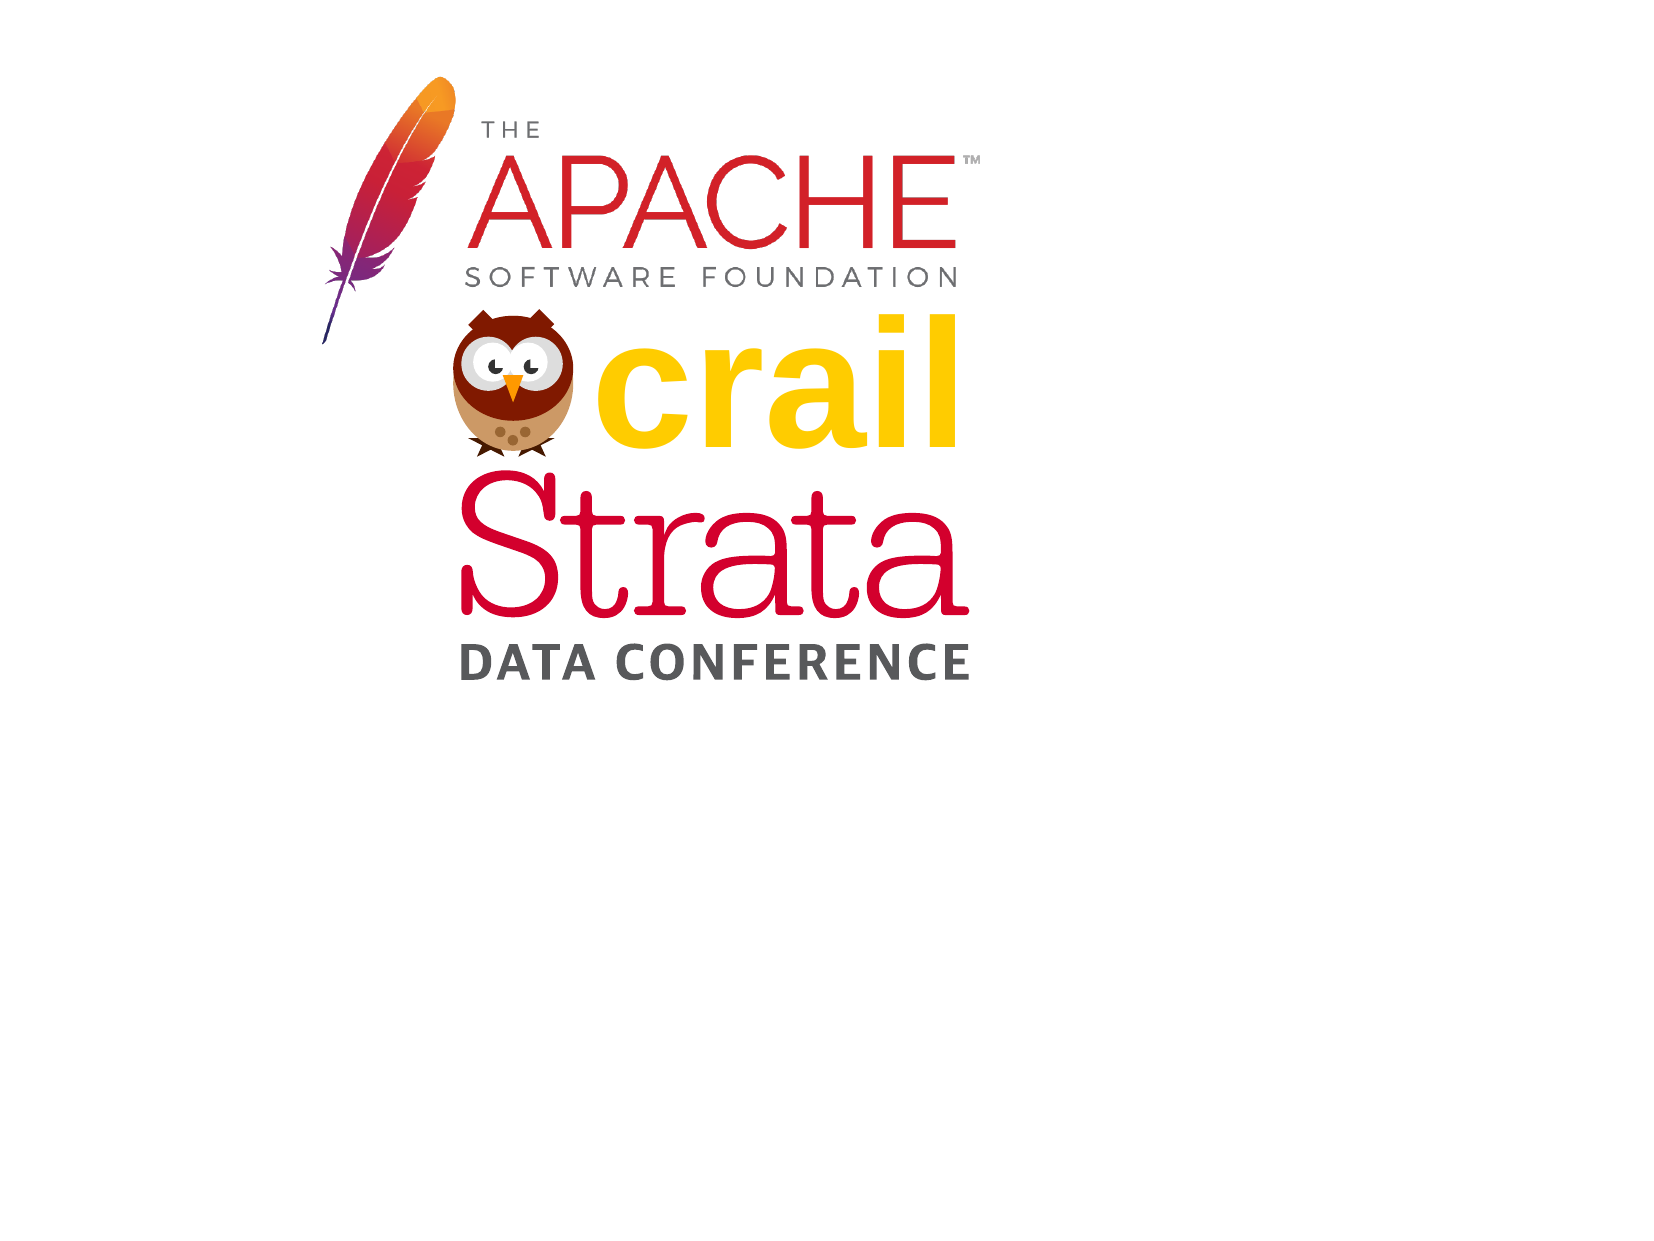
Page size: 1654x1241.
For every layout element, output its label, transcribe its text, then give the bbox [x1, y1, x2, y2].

text_box [453, 391, 573, 457]
picture [461, 470, 970, 681]
text_box crail [576, 281, 1066, 487]
picture [285, 31, 1021, 391]
